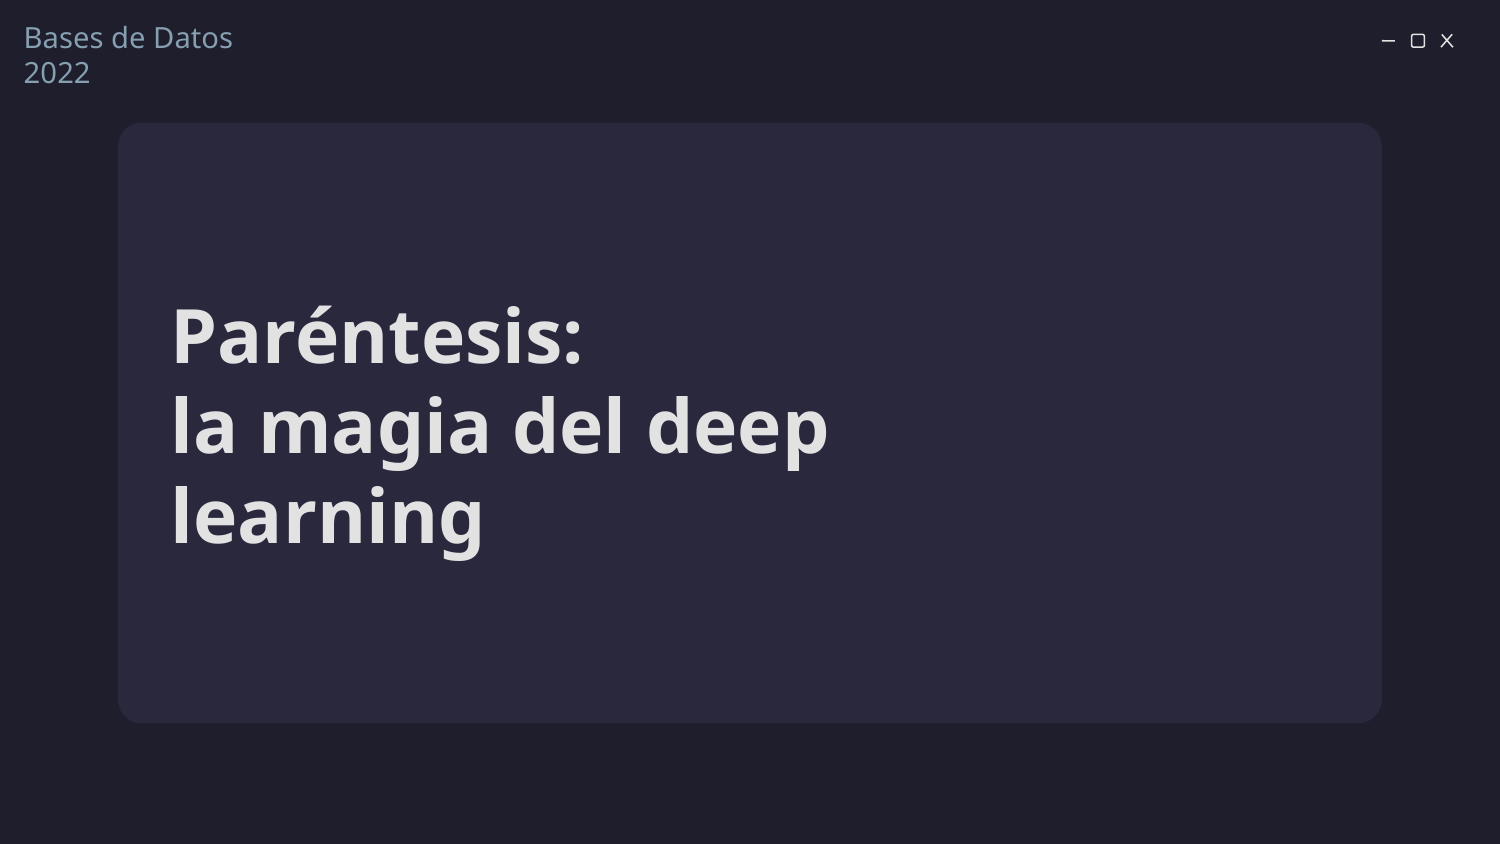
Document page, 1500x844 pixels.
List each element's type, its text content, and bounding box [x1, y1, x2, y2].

title Paréntesis: la magia del deep learning [155, 199, 1121, 647]
